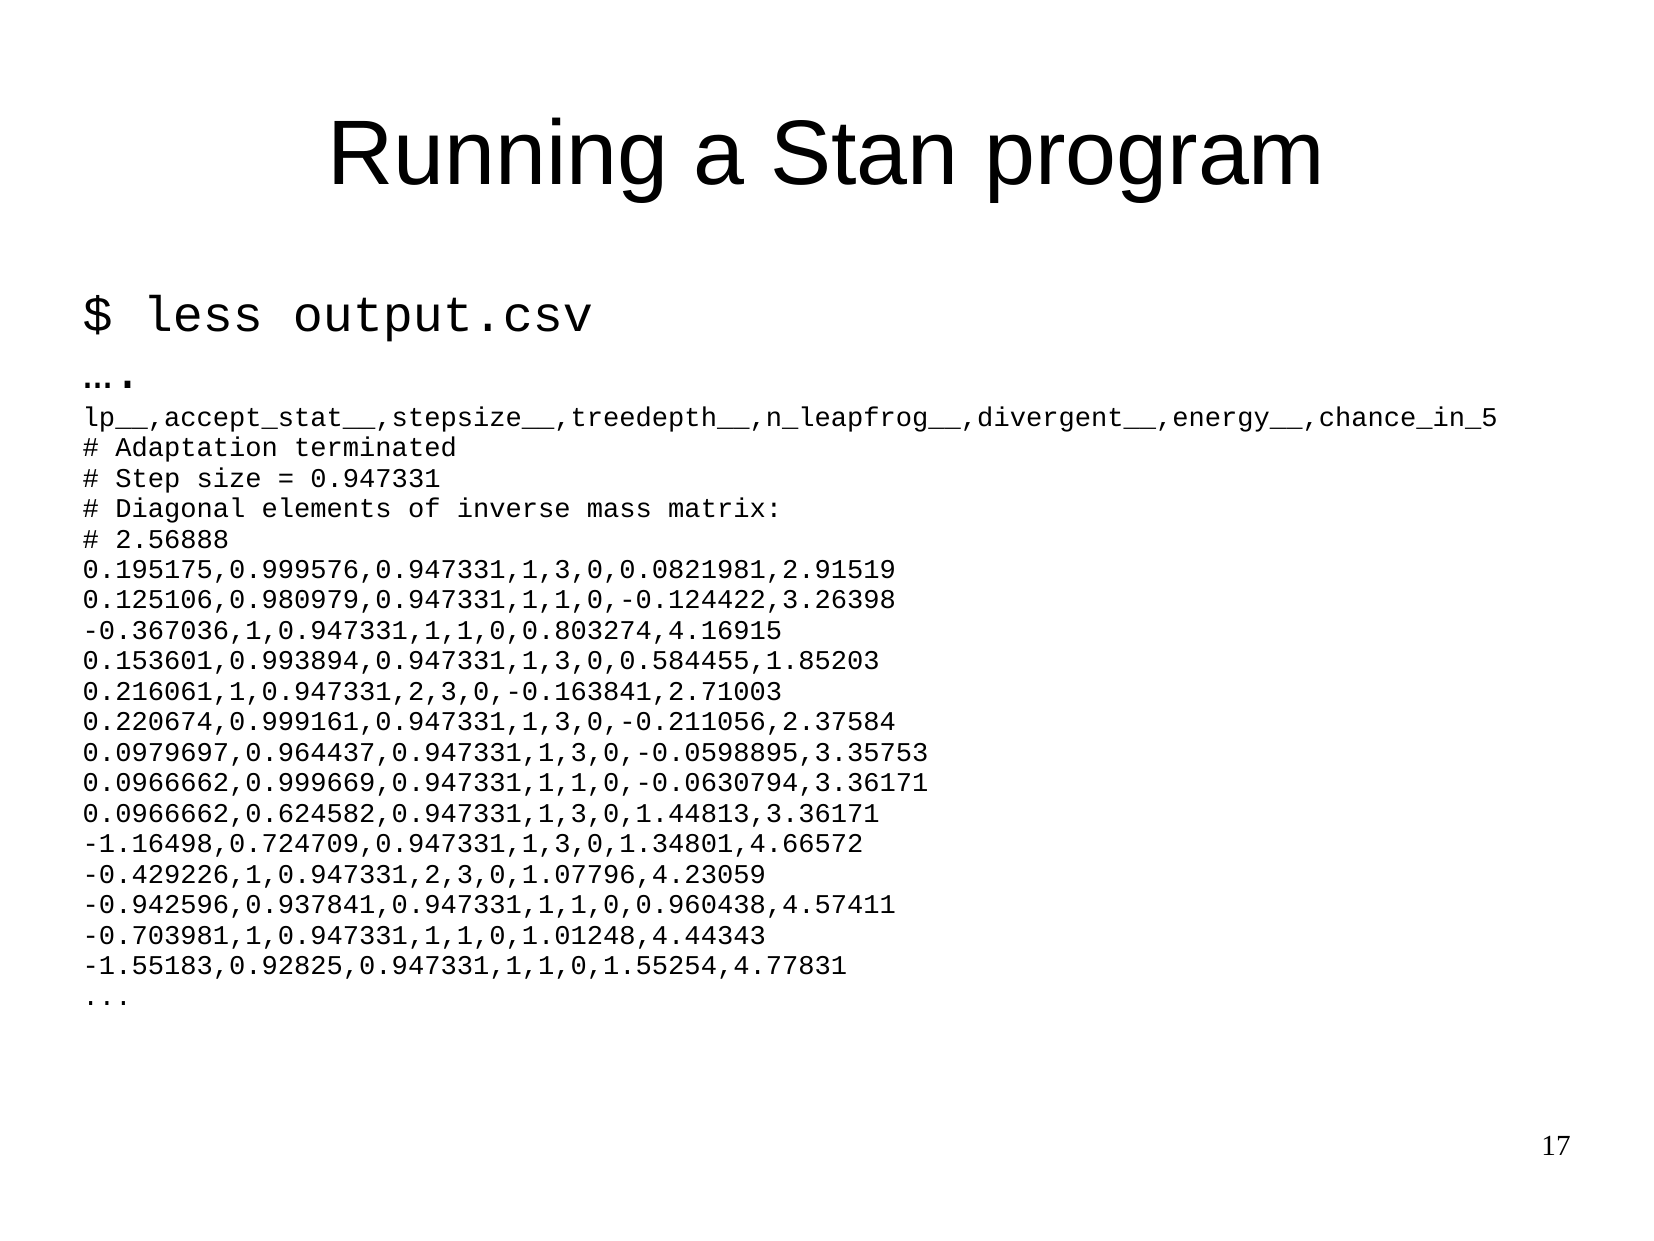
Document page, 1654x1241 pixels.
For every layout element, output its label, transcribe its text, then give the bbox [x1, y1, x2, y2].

title Running a Stan program [82, 49, 1571, 257]
list $ less output.csv …. lp__,accept_stat__,stepsize__,treedepth__,n_leapfrog__,divergent__,energy__,chance_in_5 # Adaptation terminated # Step size = 0.947331 # Diagonal elements of inverse mass matrix: # 2.56888 0.195175,0.999576,0.947331,1,3,0,0.0821981,2.91519 0.125106,0.980979,0.947331,1,1,0,-0.124422,3.26398 -0.367036,1,0.947331,1,1,0,0.803274,4.16915 0.153601,0.993894,0.947331,1,3,0,0.584455,1.85203 0.216061,1,0.947331,2,3,0,-0.163841,2.71003 0.220674,0.999161,0.947331,1,3,0,-0.211056,2.37584 0.0979697,0.964437,0.947331,1,3,0,-0.0598895,3.35753 0.0966662,0.999669,0.947331,1,1,0,-0.0630794,3.36171 0.0966662,0.624582,0.947331,1,3,0,1.44813,3.36171 -1.16498,0.724709,0.947331,1,3,0,1.34801,4.66572 -0.429226,1,0.947331,2,3,0,1.07796,4.23059 -0.942596,0.937841,0.947331,1,1,0,0.960438,4.57411 -0.703981,1,0.947331,1,1,0,1.01248,4.44343 -1.55183,0.92825,0.947331,1,1,0,1.55254,4.77831 ... [82, 290, 1571, 1109]
